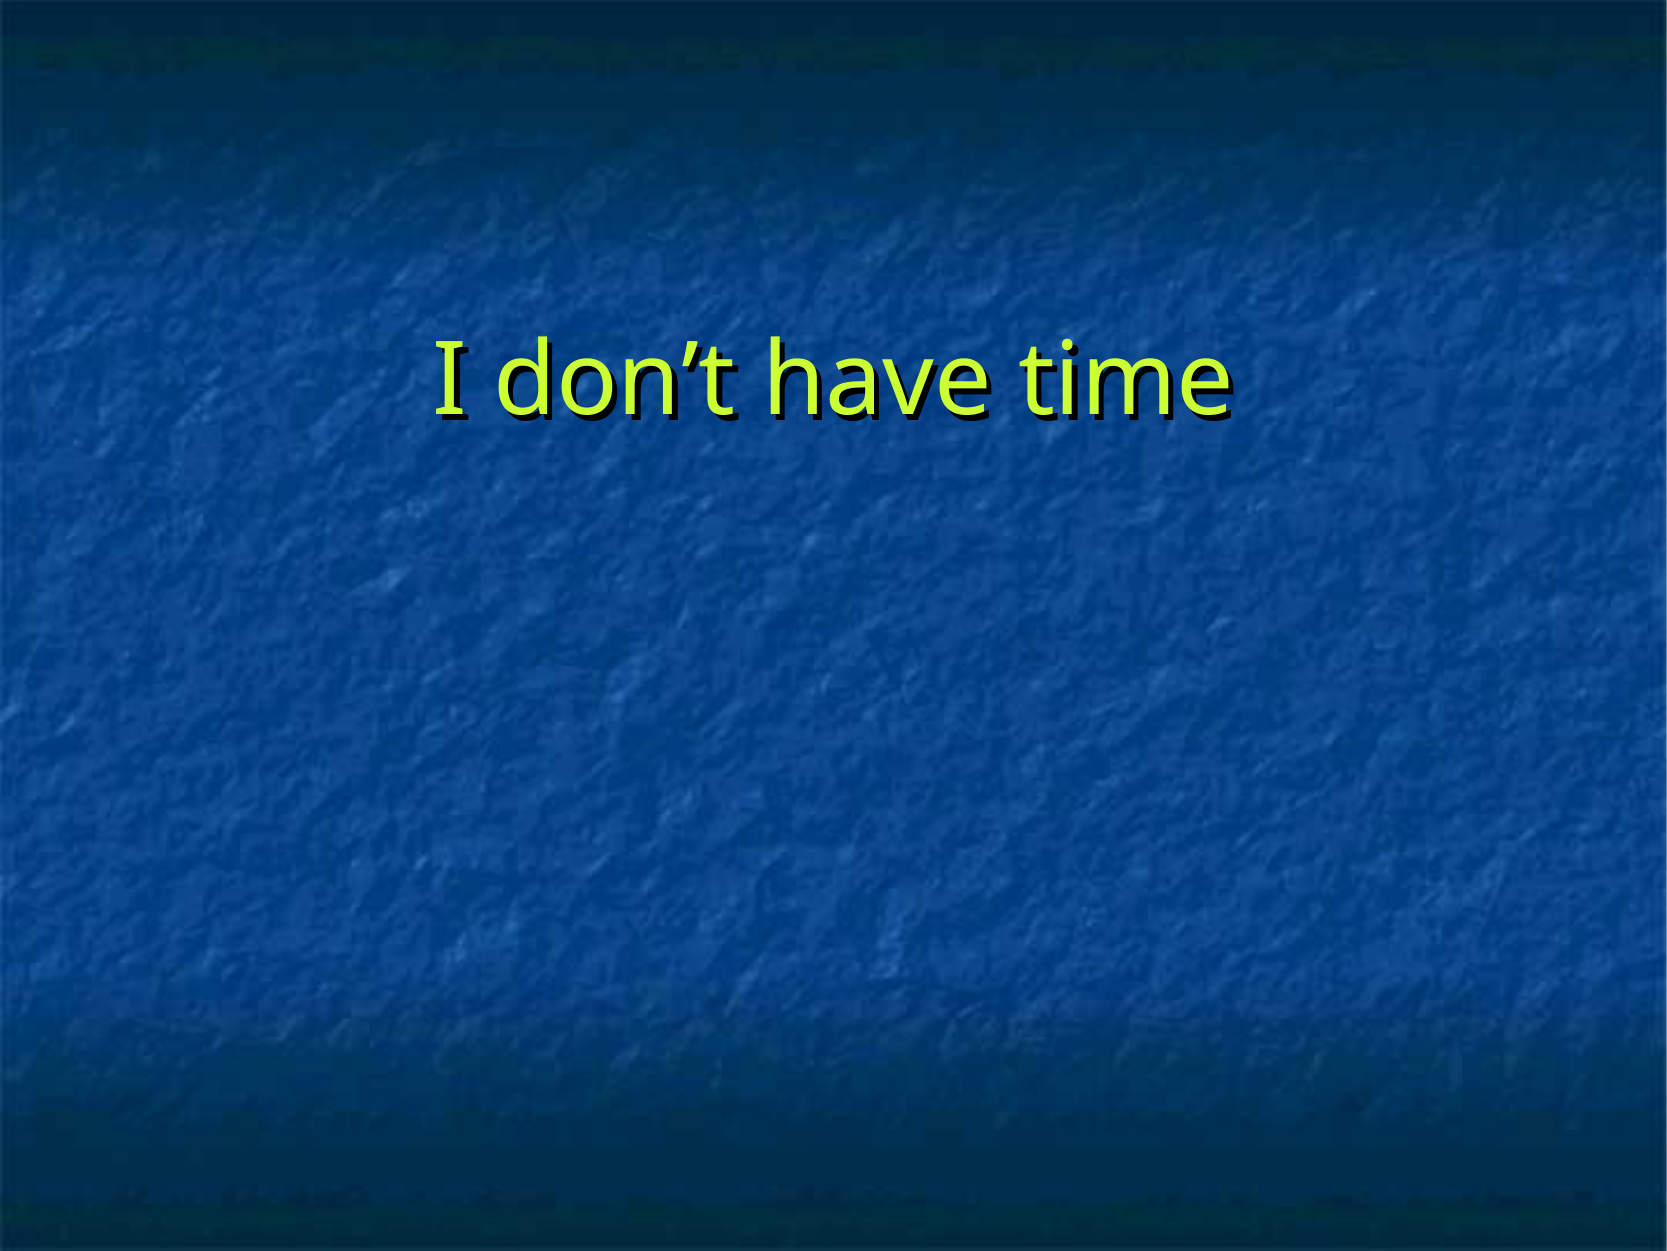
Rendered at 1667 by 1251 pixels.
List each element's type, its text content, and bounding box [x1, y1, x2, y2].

title I don’t have time [125, 305, 1542, 640]
picture [0, 0, 1667, 1251]
